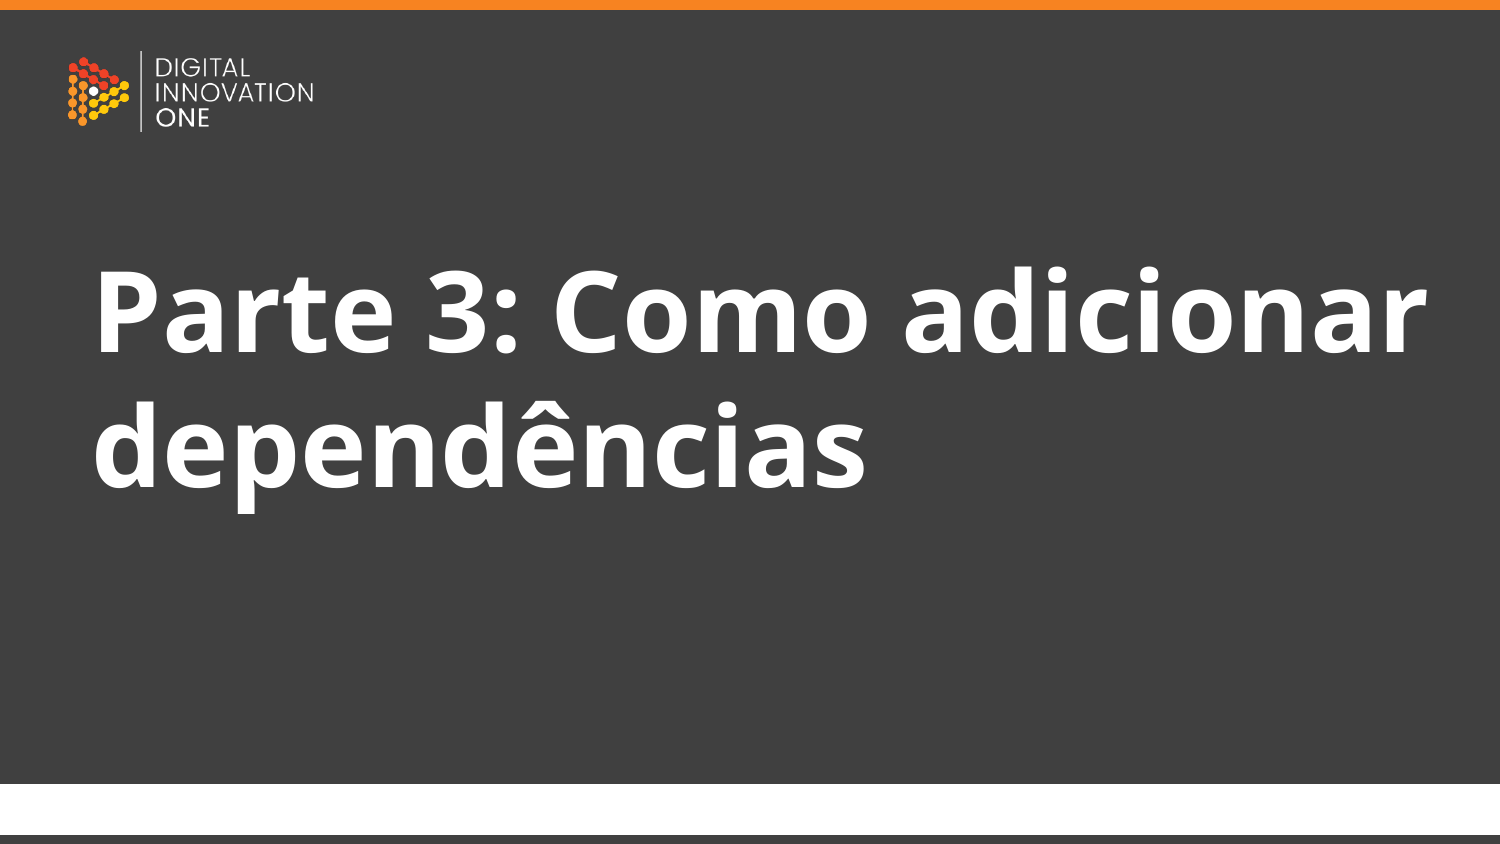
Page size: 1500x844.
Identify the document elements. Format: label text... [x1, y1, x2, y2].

text_box [0, 0, 1500, 844]
text_box Parte 3: Como adicionar dependências [255, 438, 278, 474]
text_box Parte 3: Como adicionar dependências [76, 250, 1475, 500]
picture [51, 42, 330, 140]
